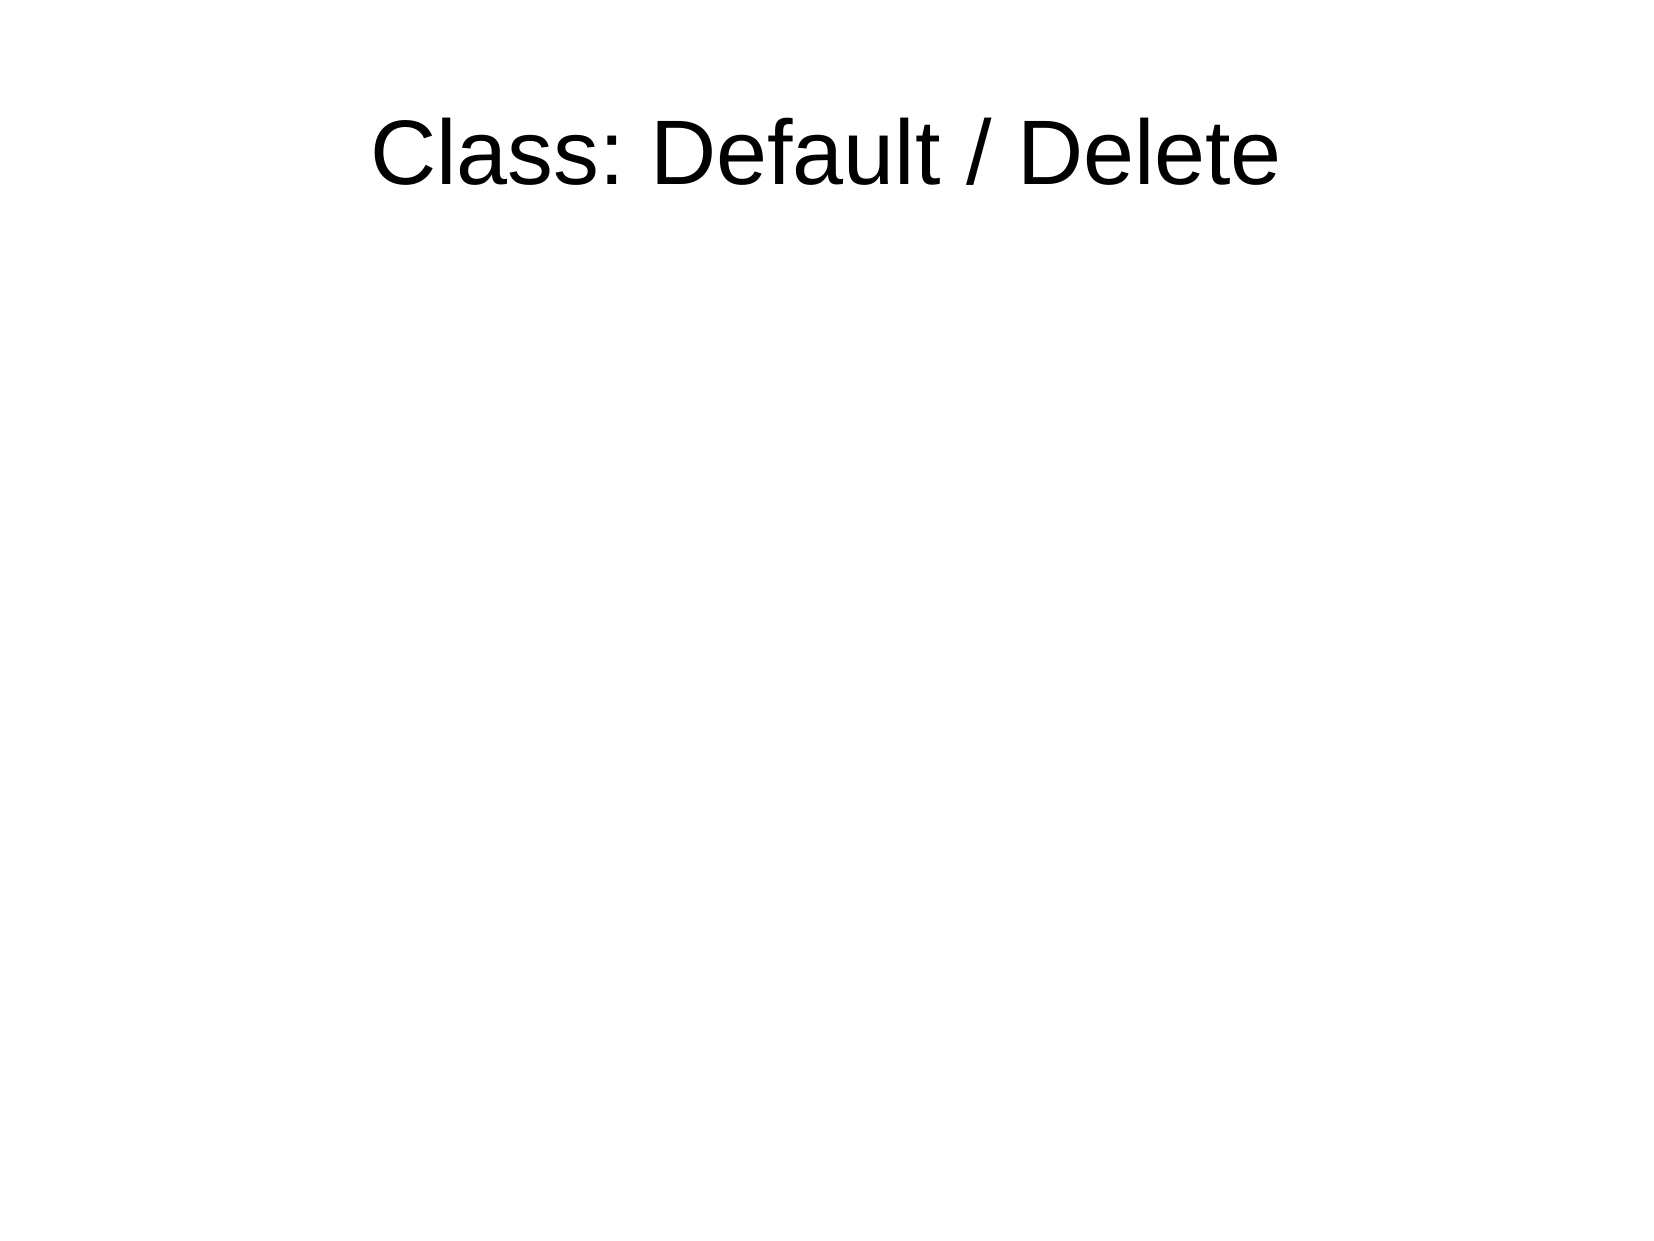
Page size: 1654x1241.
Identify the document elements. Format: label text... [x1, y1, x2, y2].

title Class: Default / Delete [82, 49, 1571, 257]
